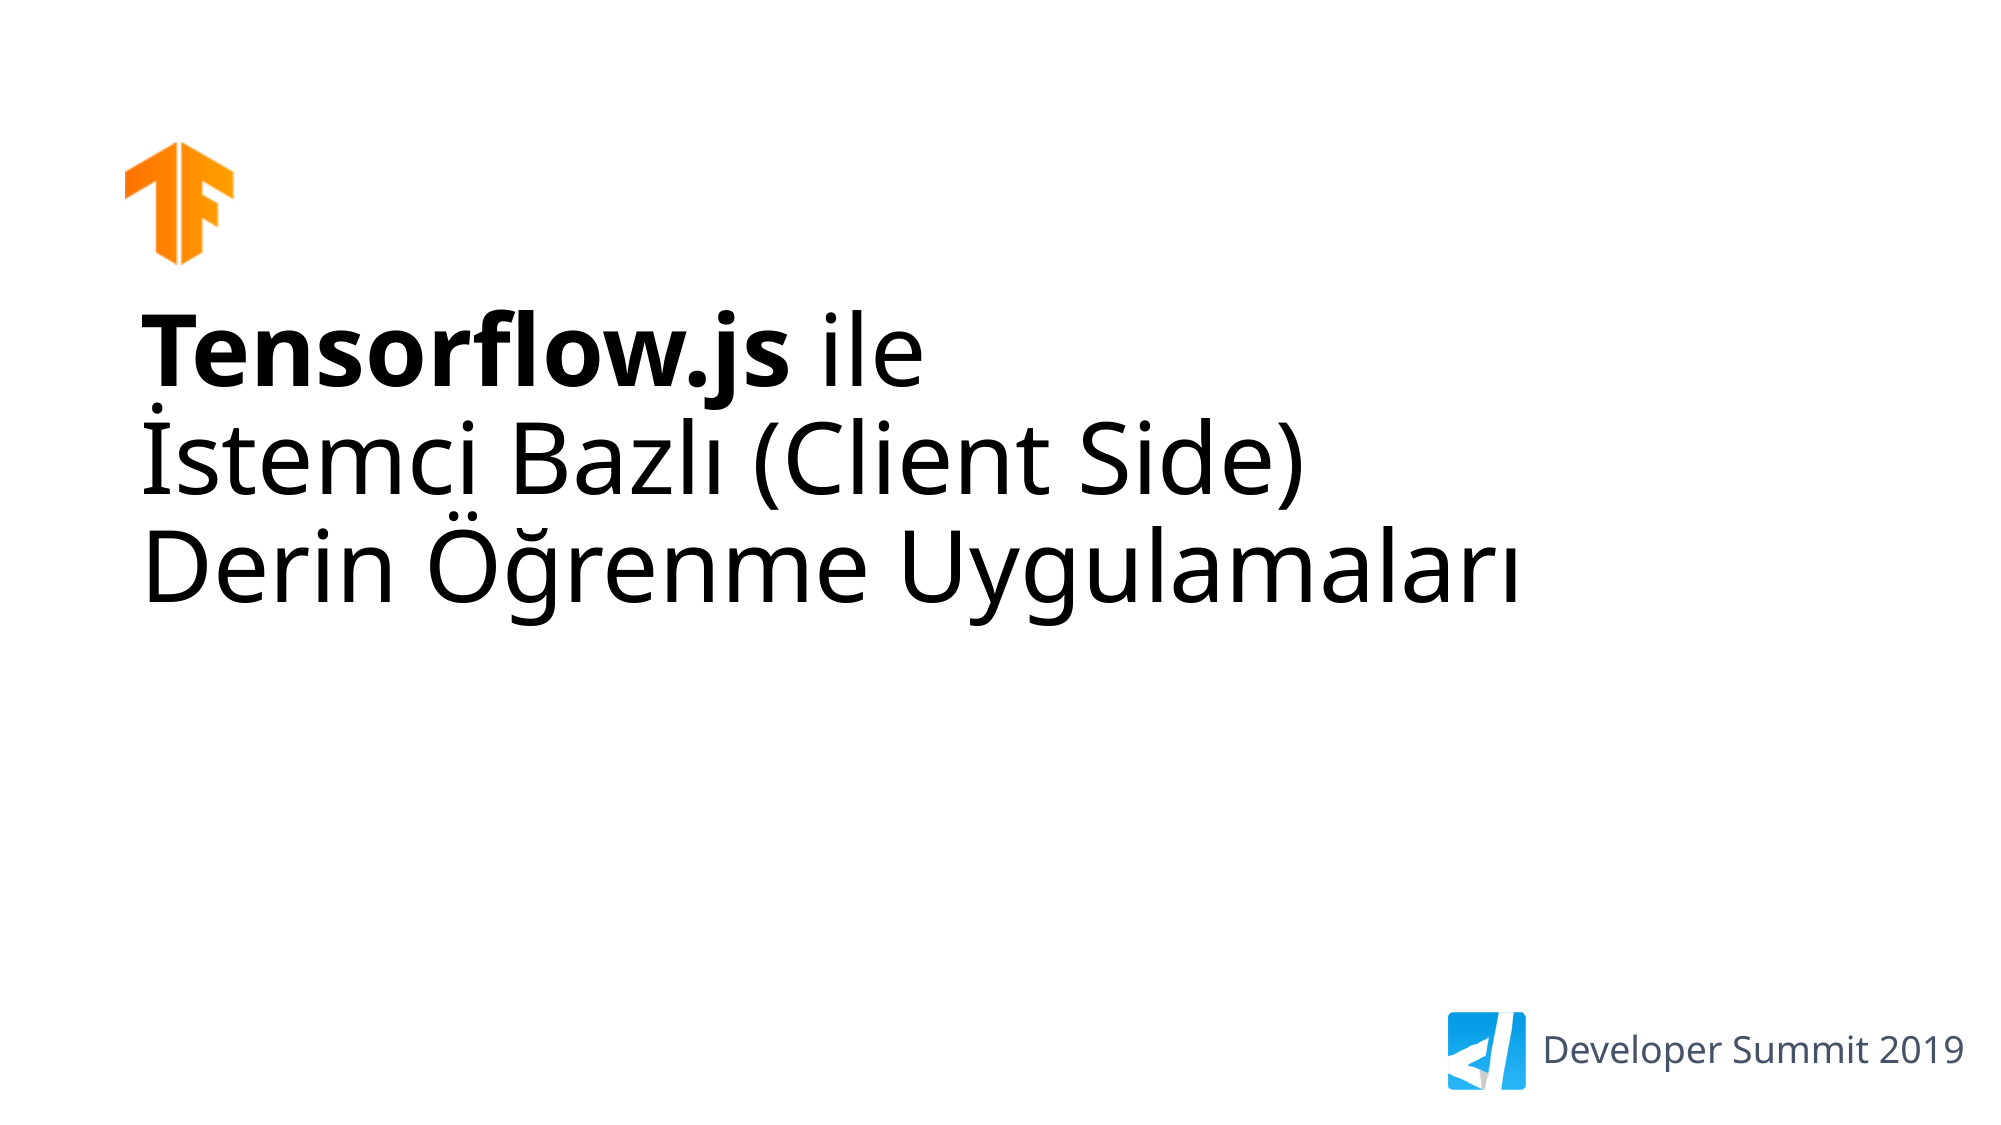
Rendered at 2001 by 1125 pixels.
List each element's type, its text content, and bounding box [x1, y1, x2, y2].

picture [1442, 1006, 1530, 1096]
text_box Developer Summit 2019 [1533, 1023, 1974, 1084]
text_box Tensorflow.js ile İstemci Bazlı (Client Side) Derin Öğrenme Uygulamaları [125, 292, 1475, 644]
picture [125, 142, 237, 265]
